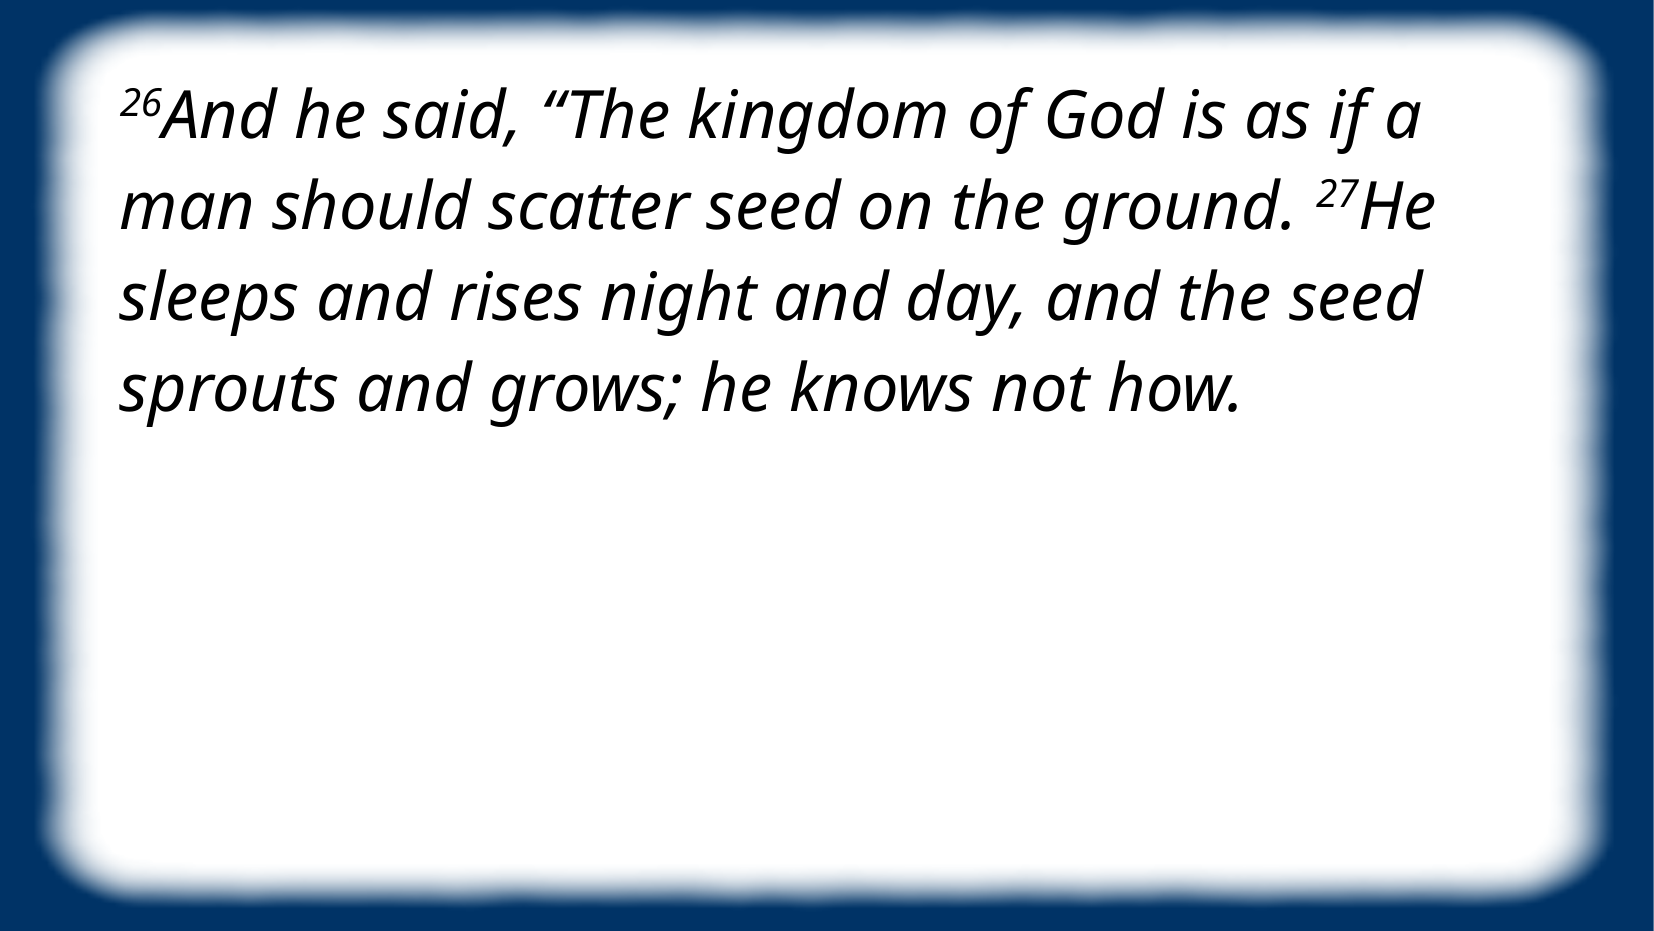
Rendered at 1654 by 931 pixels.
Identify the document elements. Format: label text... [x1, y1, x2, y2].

picture [0, 0, 1654, 931]
text_box 26And he said, “The kingdom of God is as if a man should scatter seed on the ground. 27He sleeps and rises night and day, and the seed sprouts and grows; he knows not how. [105, 60, 1505, 436]
